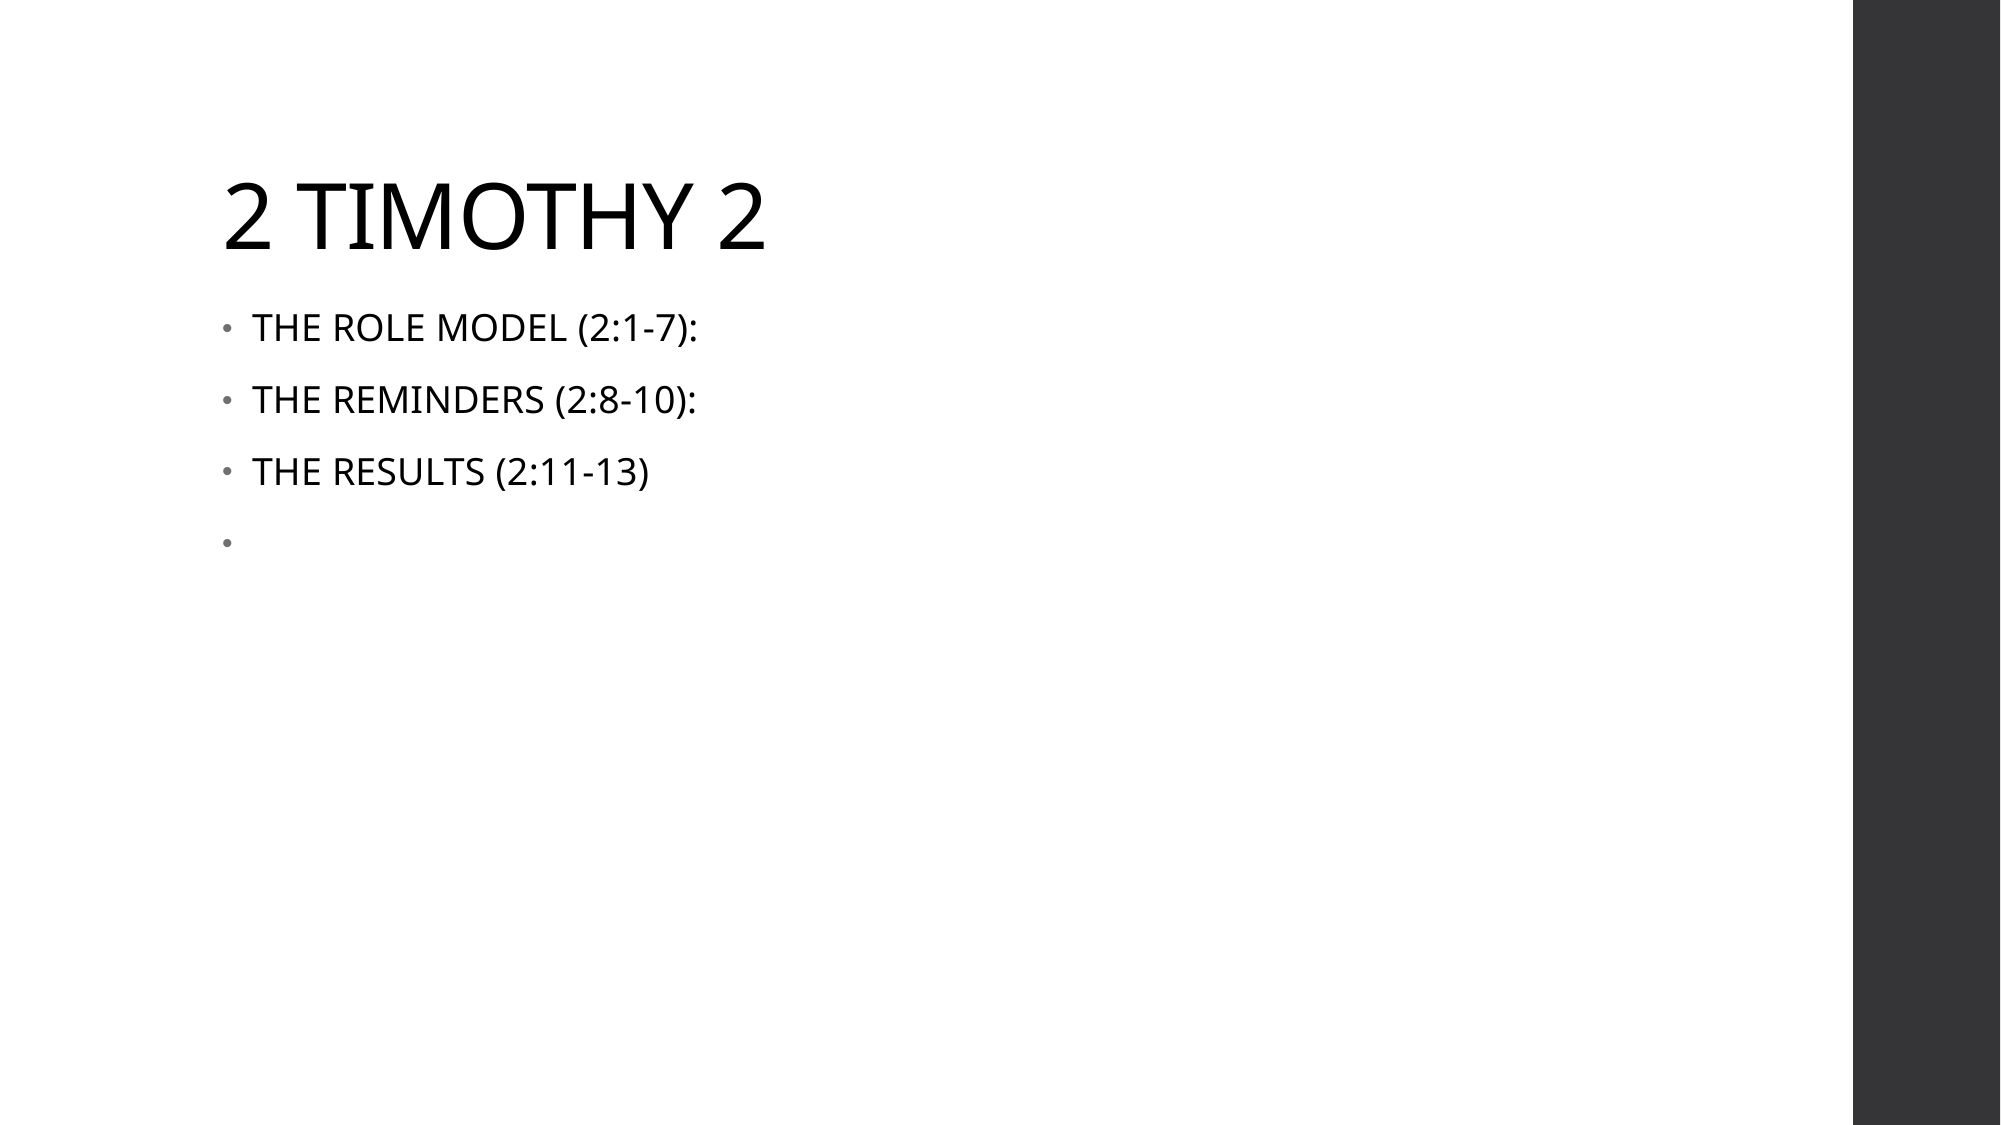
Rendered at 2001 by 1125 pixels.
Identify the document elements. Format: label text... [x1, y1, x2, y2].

title 2 TIMOTHY 2 [206, 60, 1797, 278]
list THE ROLE MODEL (2:1-7): THE REMINDERS (2:8-10): THE RESULTS (2:11-13) [206, 299, 1617, 1014]
